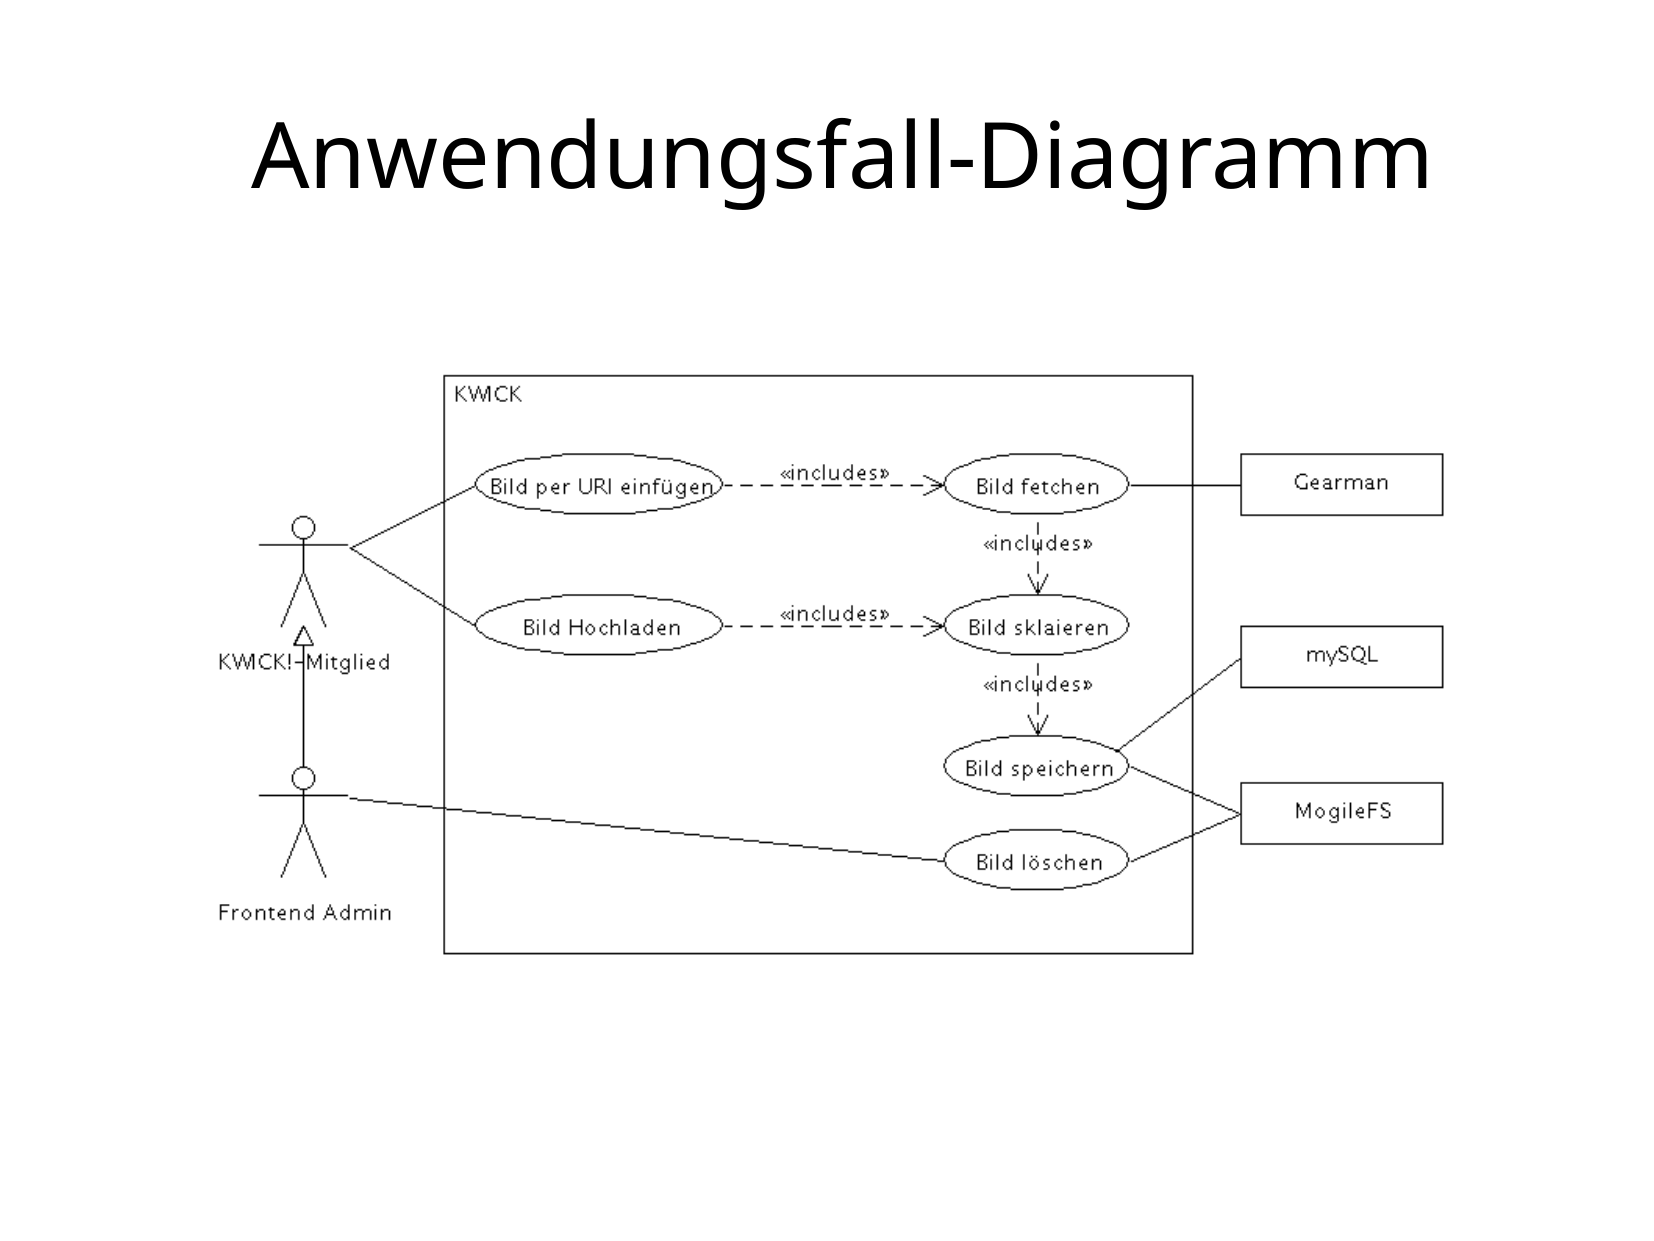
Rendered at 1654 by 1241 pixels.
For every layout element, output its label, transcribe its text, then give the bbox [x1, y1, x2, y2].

title Anwendungsfall-Diagramm [82, 49, 1571, 257]
picture [178, 344, 1475, 986]
